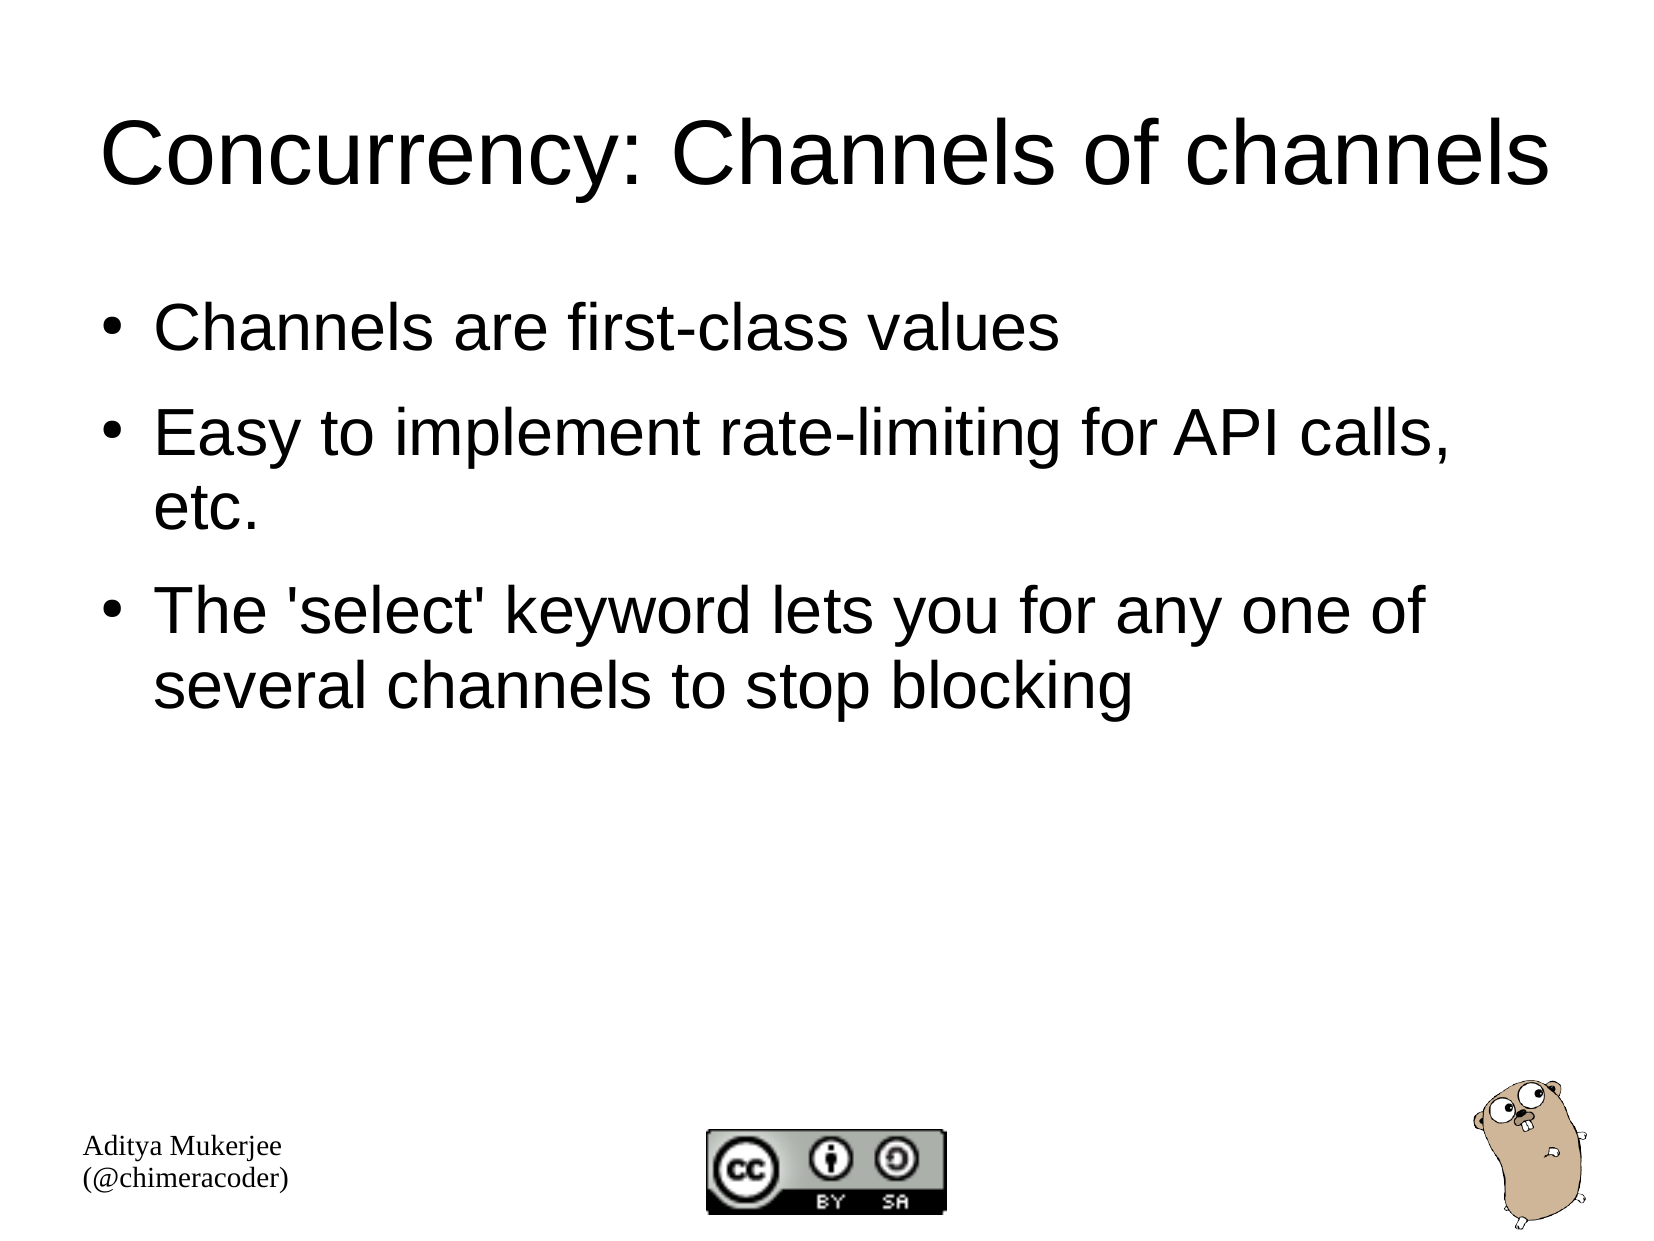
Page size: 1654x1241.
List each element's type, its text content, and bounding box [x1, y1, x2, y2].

picture [706, 1129, 947, 1215]
picture [1455, 1079, 1606, 1230]
list Channels are first-class values Easy to implement rate-limiting for API calls, etc. The 'select' keyword lets you for any one of several channels to stop blocking [82, 290, 1538, 1010]
title Concurrency: Channels of channels [82, 49, 1571, 257]
